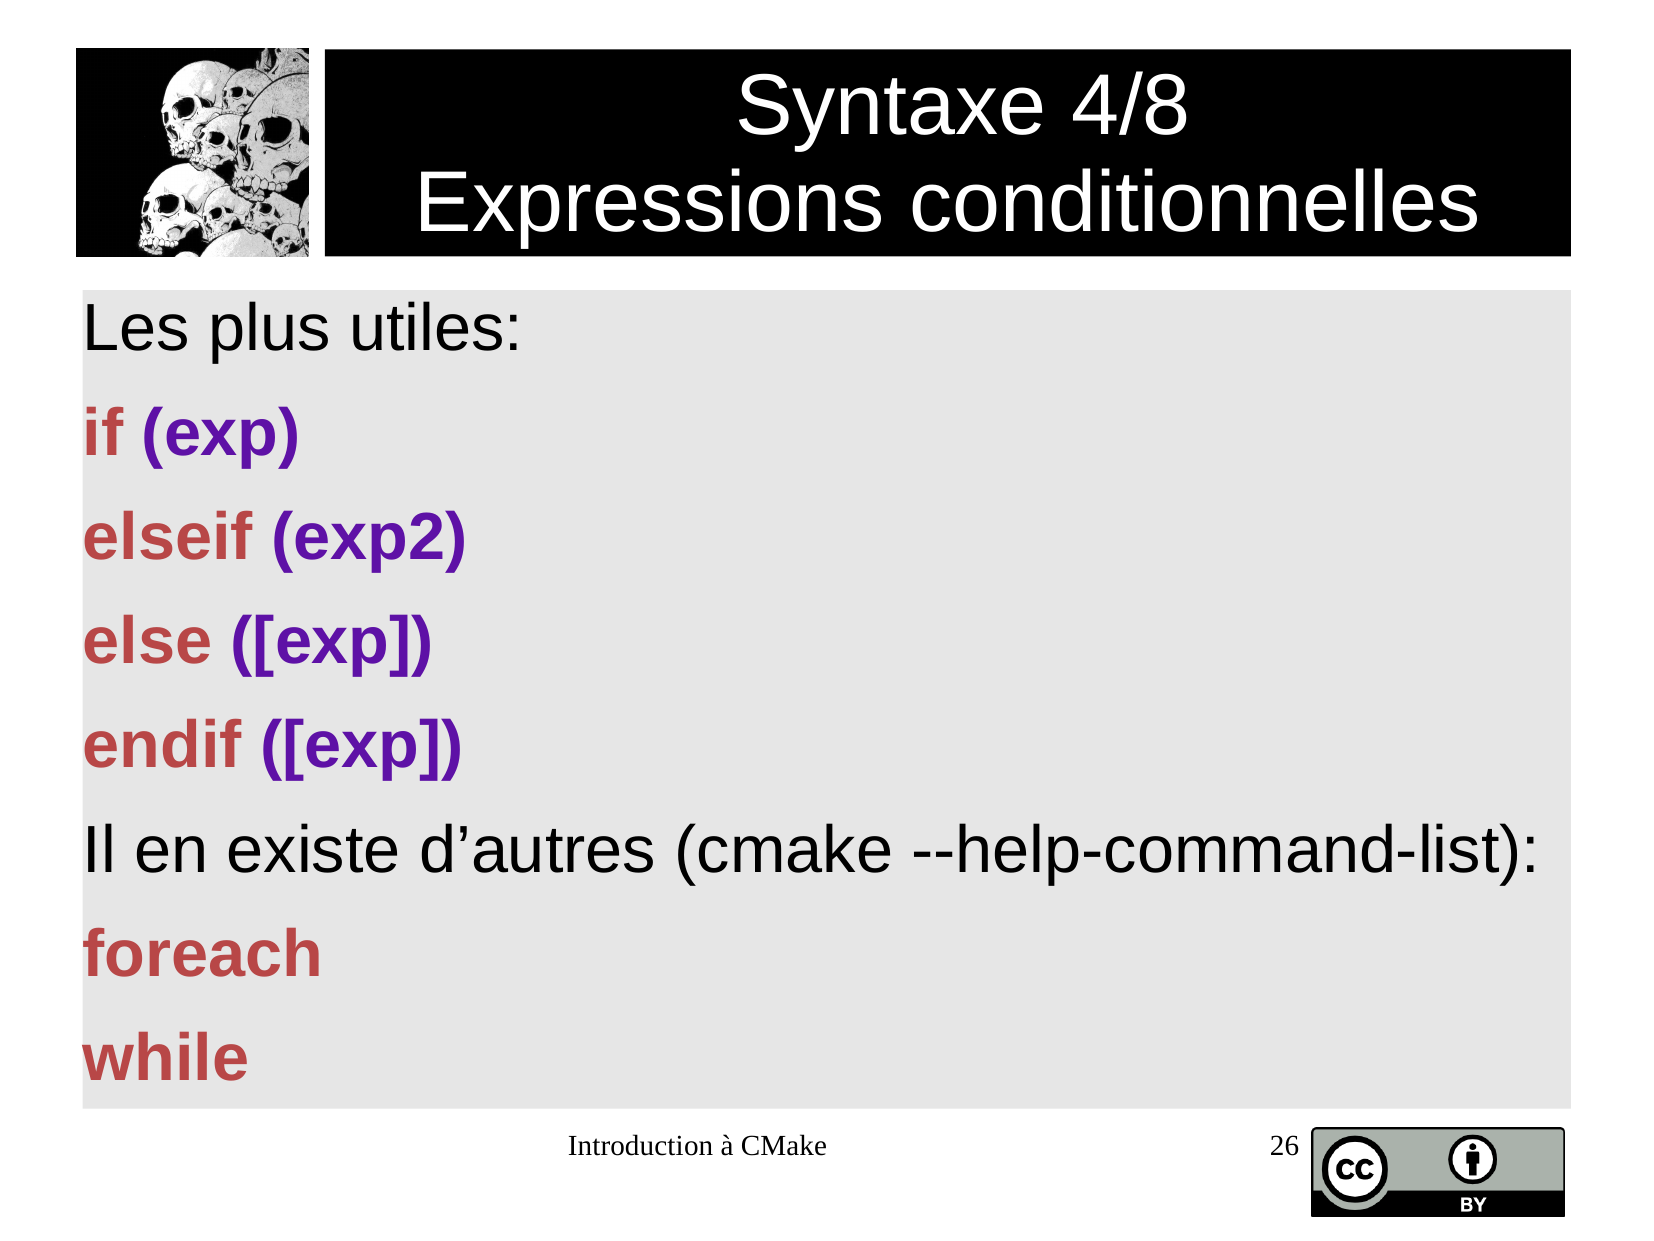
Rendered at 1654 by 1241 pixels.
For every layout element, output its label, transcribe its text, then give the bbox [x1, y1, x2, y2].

title Syntaxe 4/8 Expressions conditionnelles [324, 49, 1571, 257]
list Les plus utiles: if (exp) elseif (exp2) else ([exp]) endif ([exp]) Il en existe d’autres (cmake --help-command-list): foreach while [82, 290, 1571, 1109]
picture [1311, 1127, 1565, 1217]
picture [76, 48, 309, 257]
